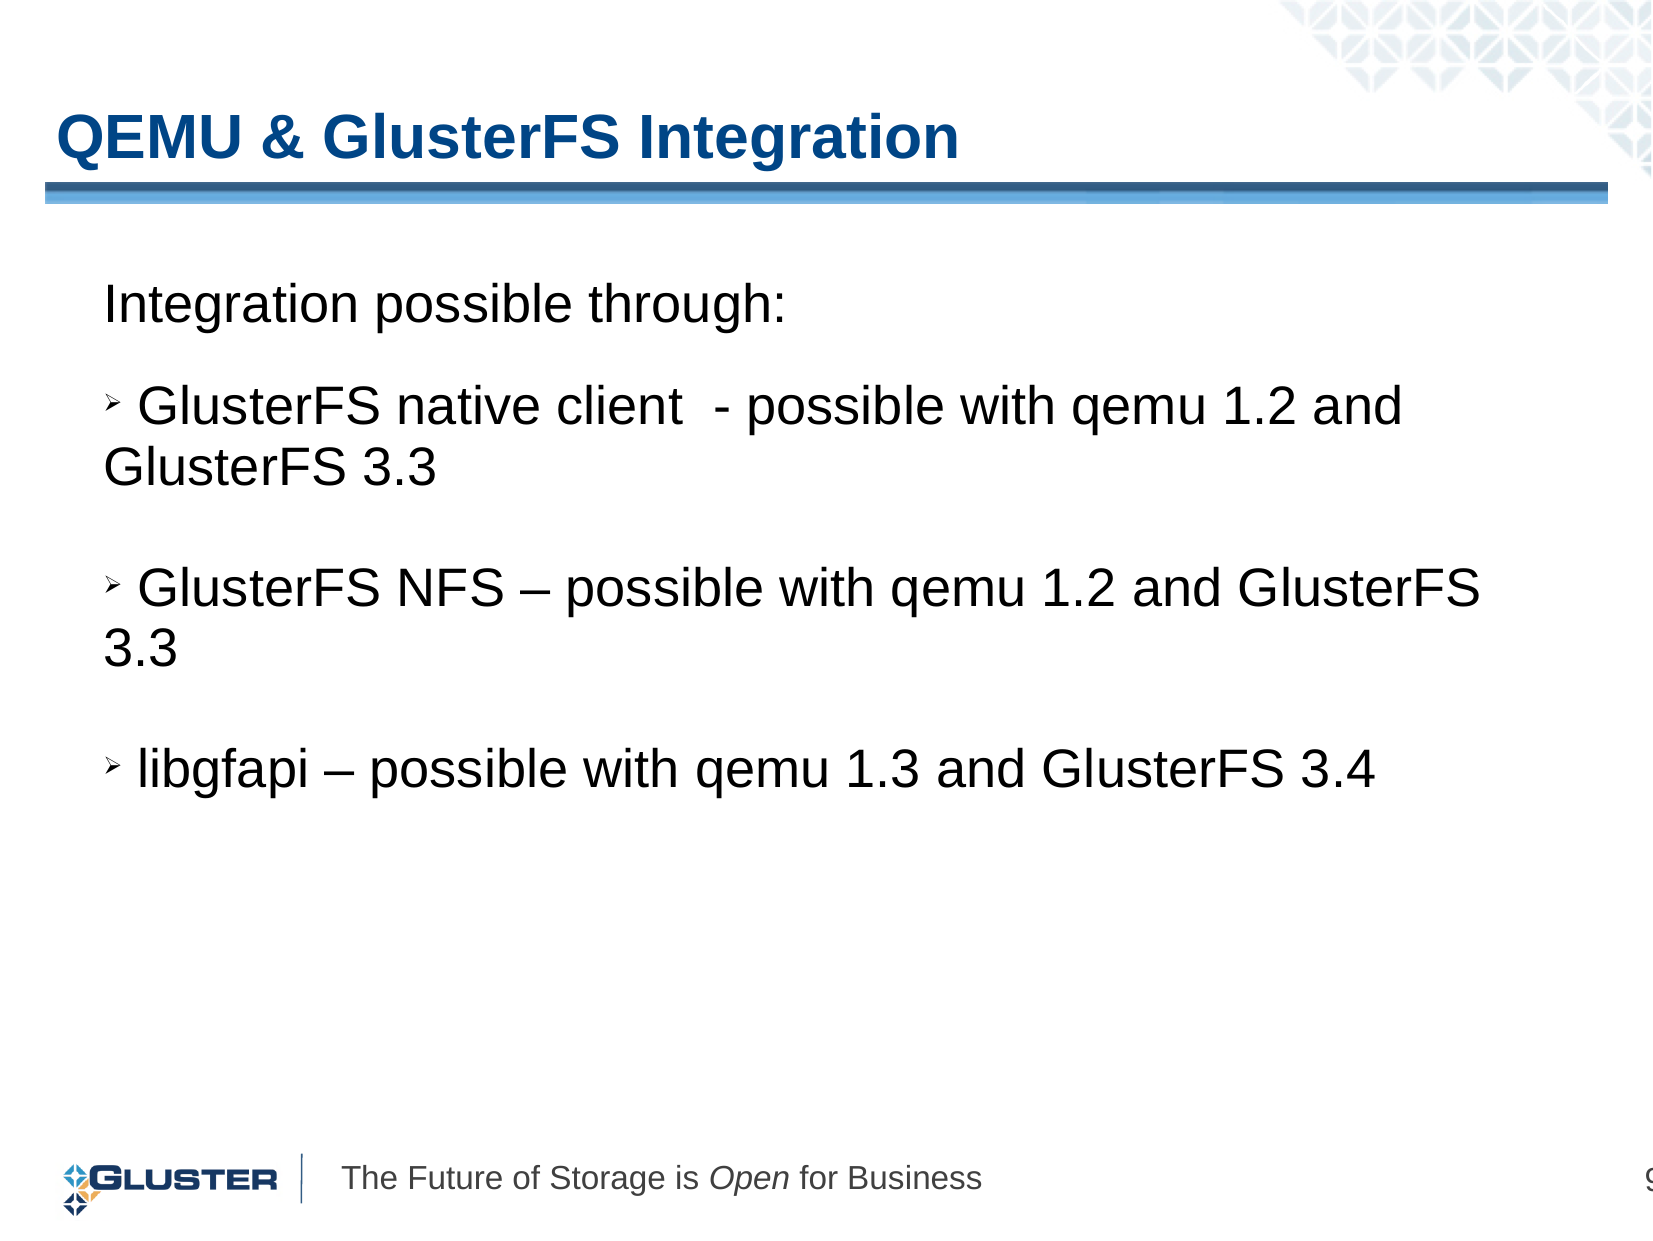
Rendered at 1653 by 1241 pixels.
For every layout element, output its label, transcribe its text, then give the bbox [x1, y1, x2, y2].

picture [45, 0, 1652, 204]
picture [38, 1145, 292, 1237]
text_box Integration possible through: GlusterFS native client - possible with qemu 1.2 and GlusterFS 3.3 GlusterFS NFS – possible with qemu 1.2 and GlusterFS 3.3 libgfapi – possible with qemu 1.3 and GlusterFS 3.4 [88, 265, 1506, 1152]
text_box QEMU & GlusterFS Integration [41, 94, 1400, 180]
